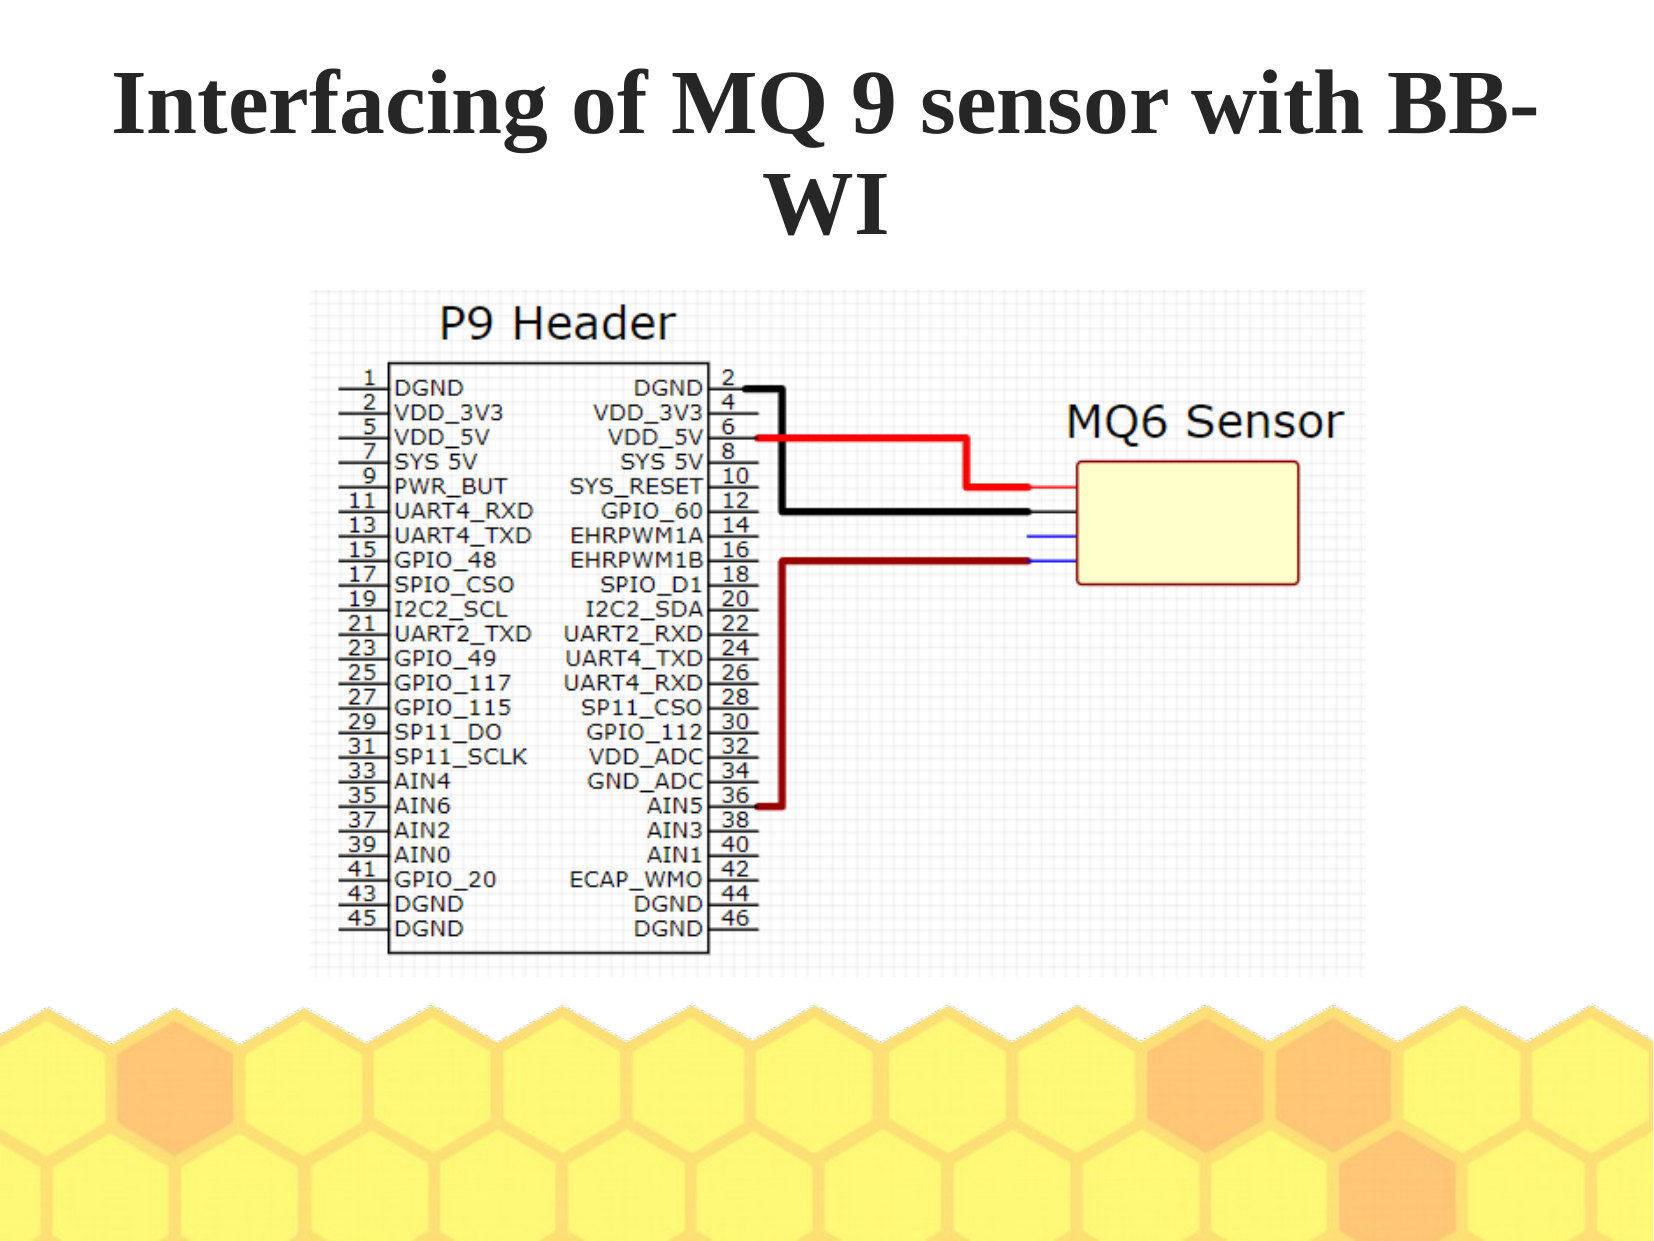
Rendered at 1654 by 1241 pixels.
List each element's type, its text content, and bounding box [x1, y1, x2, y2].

picture [309, 289, 1366, 977]
title Interfacing of MQ 9 sensor with BB-WI [82, 49, 1571, 257]
picture [0, 1001, 1654, 1241]
